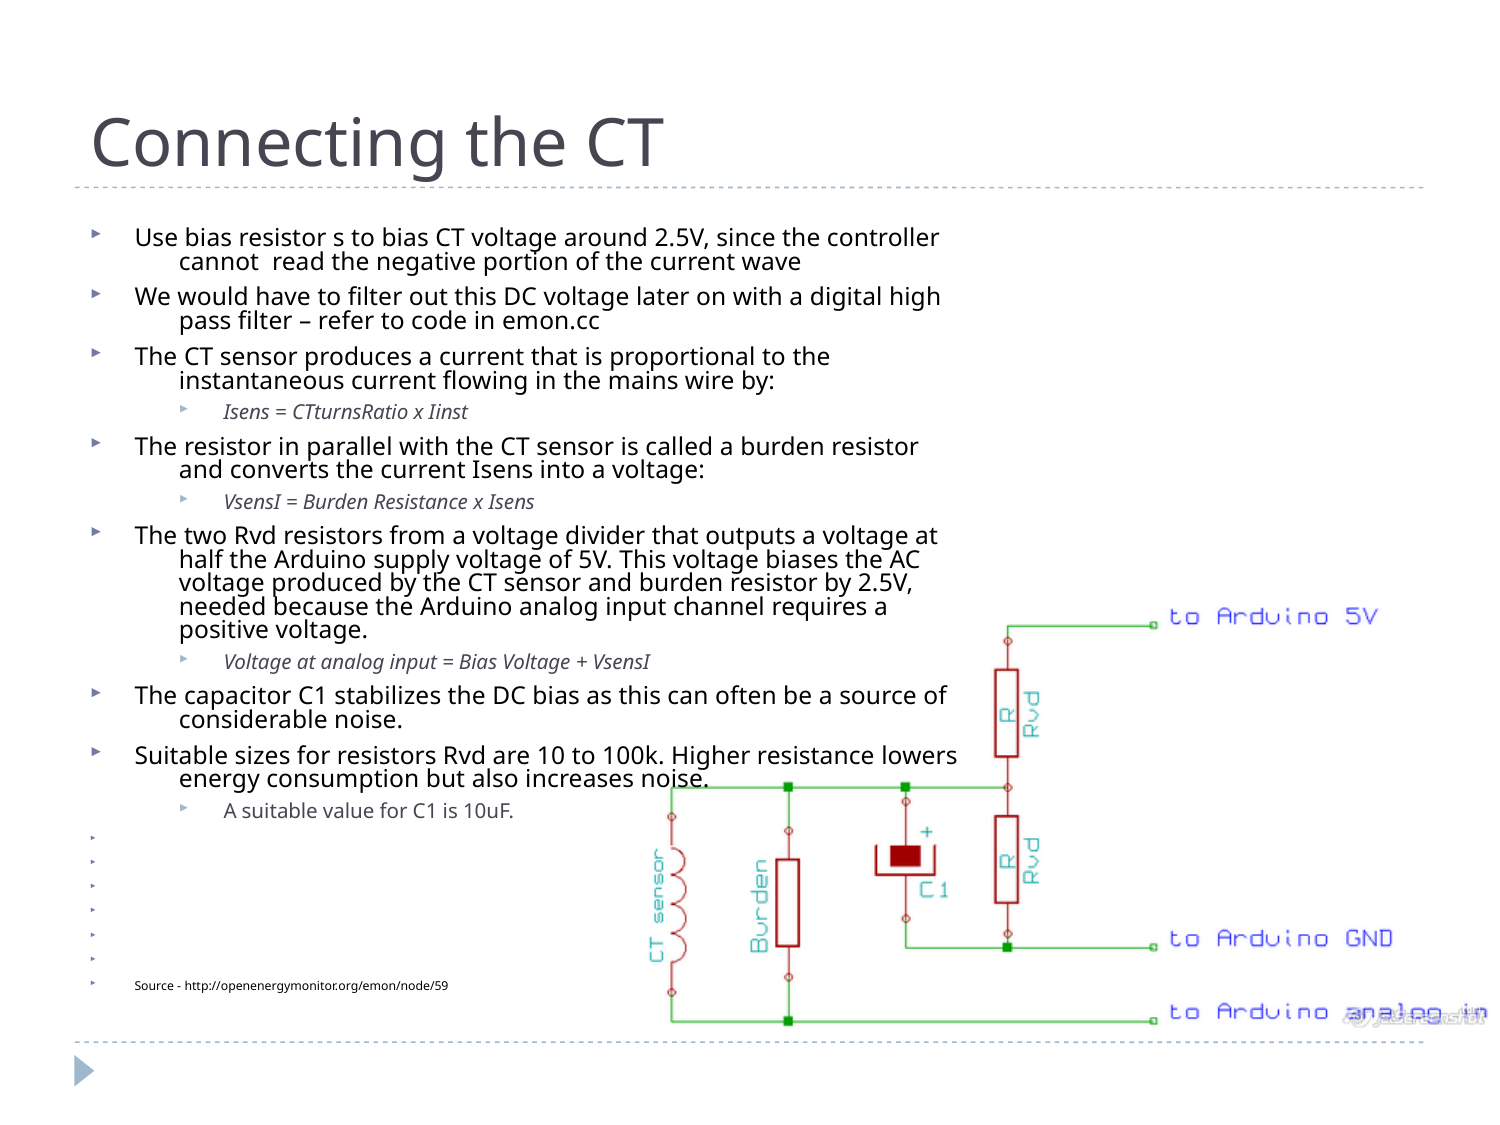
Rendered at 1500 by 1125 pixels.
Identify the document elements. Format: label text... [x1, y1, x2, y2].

title Connecting the CT [75, 24, 1426, 188]
picture [643, 607, 1495, 1036]
list Use bias resistor s to bias CT voltage around 2.5V, since the controller cannot read the negative portion of the current wave We would have to filter out this DC voltage later on with a digital high pass filter – refer to code in emon.cc The CT sensor produces a current that is proportional to the instantaneous current flowing in the mains wire by: Isens = CTturnsRatio x Iinst The resistor in parallel with the CT sensor is called a burden resistor and converts the current Isens into a voltage: VsensI = Burden Resistance x Isens The two Rvd resistors from a voltage divider that outputs a voltage at half the Arduino supply voltage of 5V. This voltage biases the AC voltage produced by the CT sensor and burden resistor by 2.5V, needed because the Arduino analog input channel requires a positive voltage. Voltage at analog input = Bias Voltage + VsensI The capacitor C1 stabilizes the DC bias as this can often be a source of considerable noise. Suitable sizes for resistors Rvd are 10 to 100k. Higher resistance lowers energy consumption but also increases noise. A suitable value for C1 is 10uF. Source - http://openenergymonitor.org/emon/node/59 [75, 219, 987, 1005]
